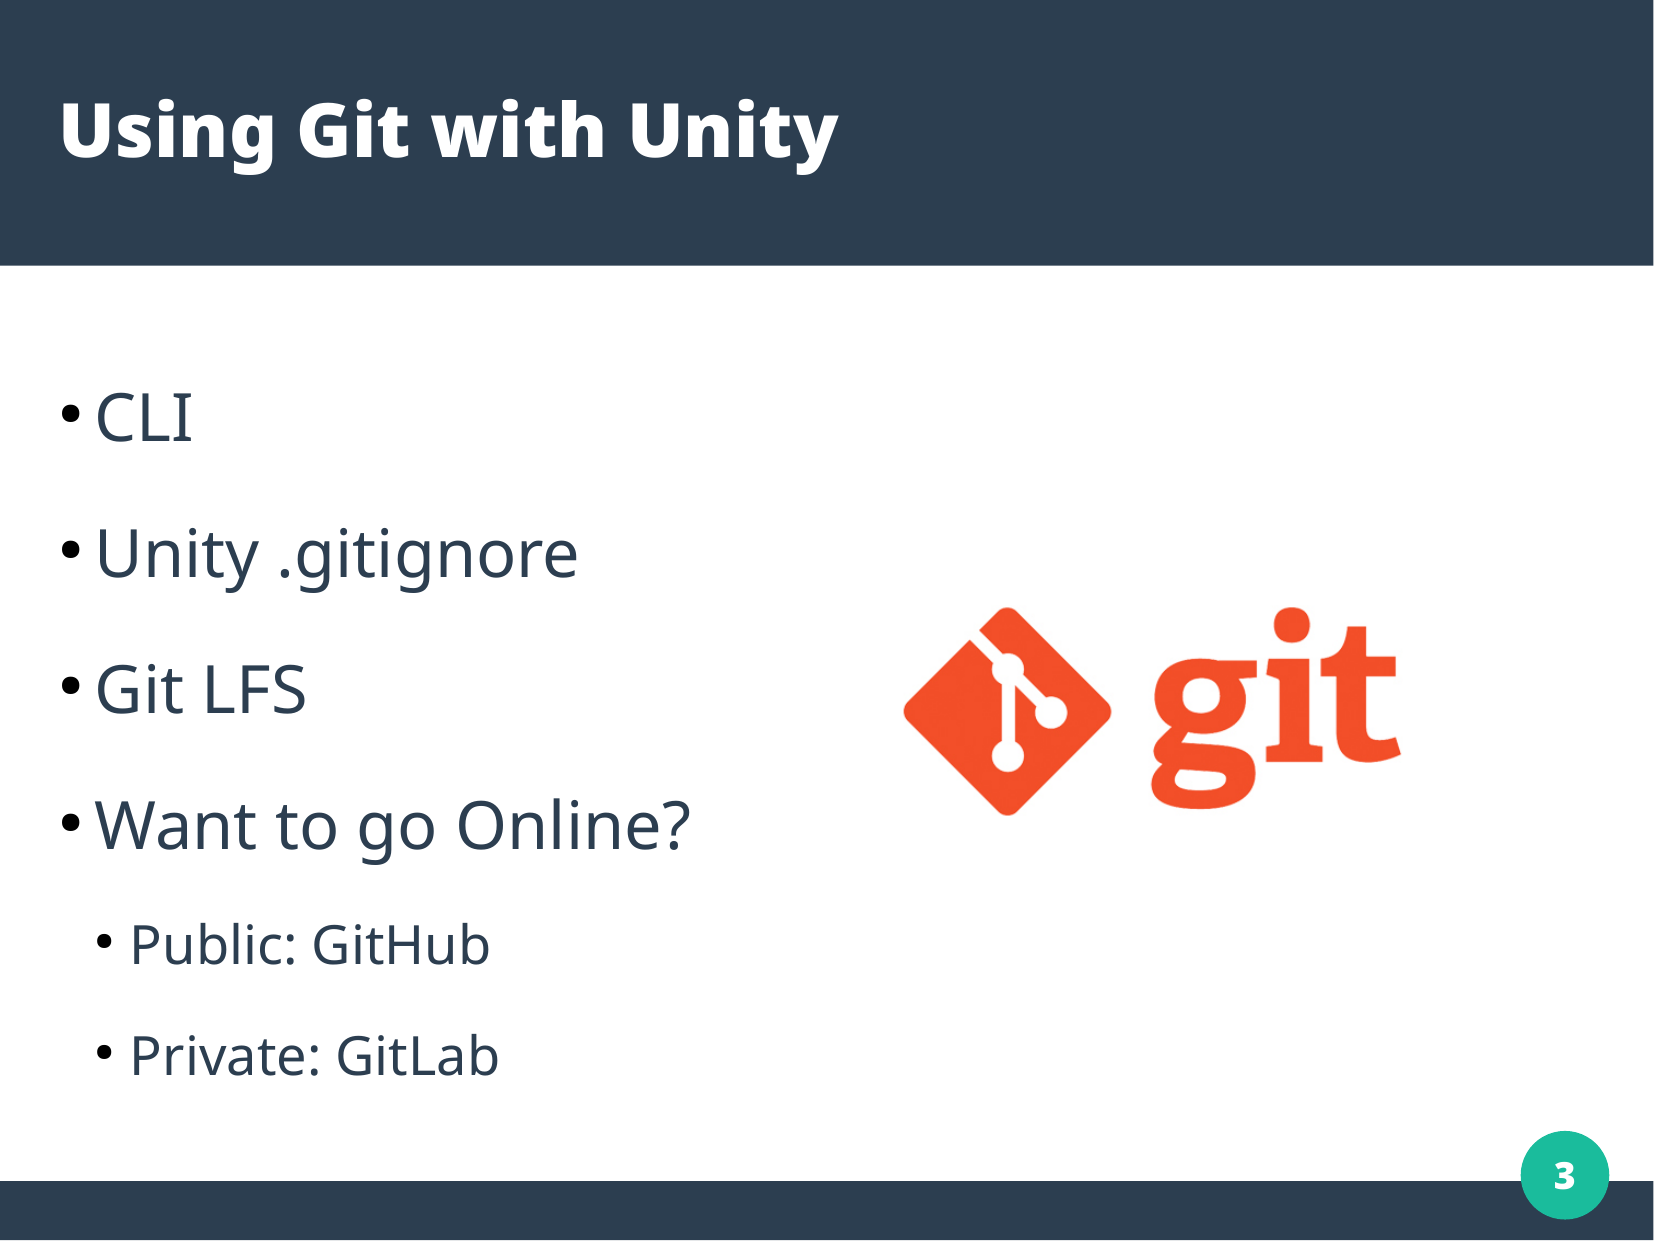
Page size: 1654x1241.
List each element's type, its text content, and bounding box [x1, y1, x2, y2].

title Using Git with Unity [59, 49, 1595, 207]
picture [825, 465, 1481, 958]
subtitle CLI Unity .gitignore Git LFS Want to go Online? Public: GitHub Private: GitLab [59, 324, 1595, 1152]
